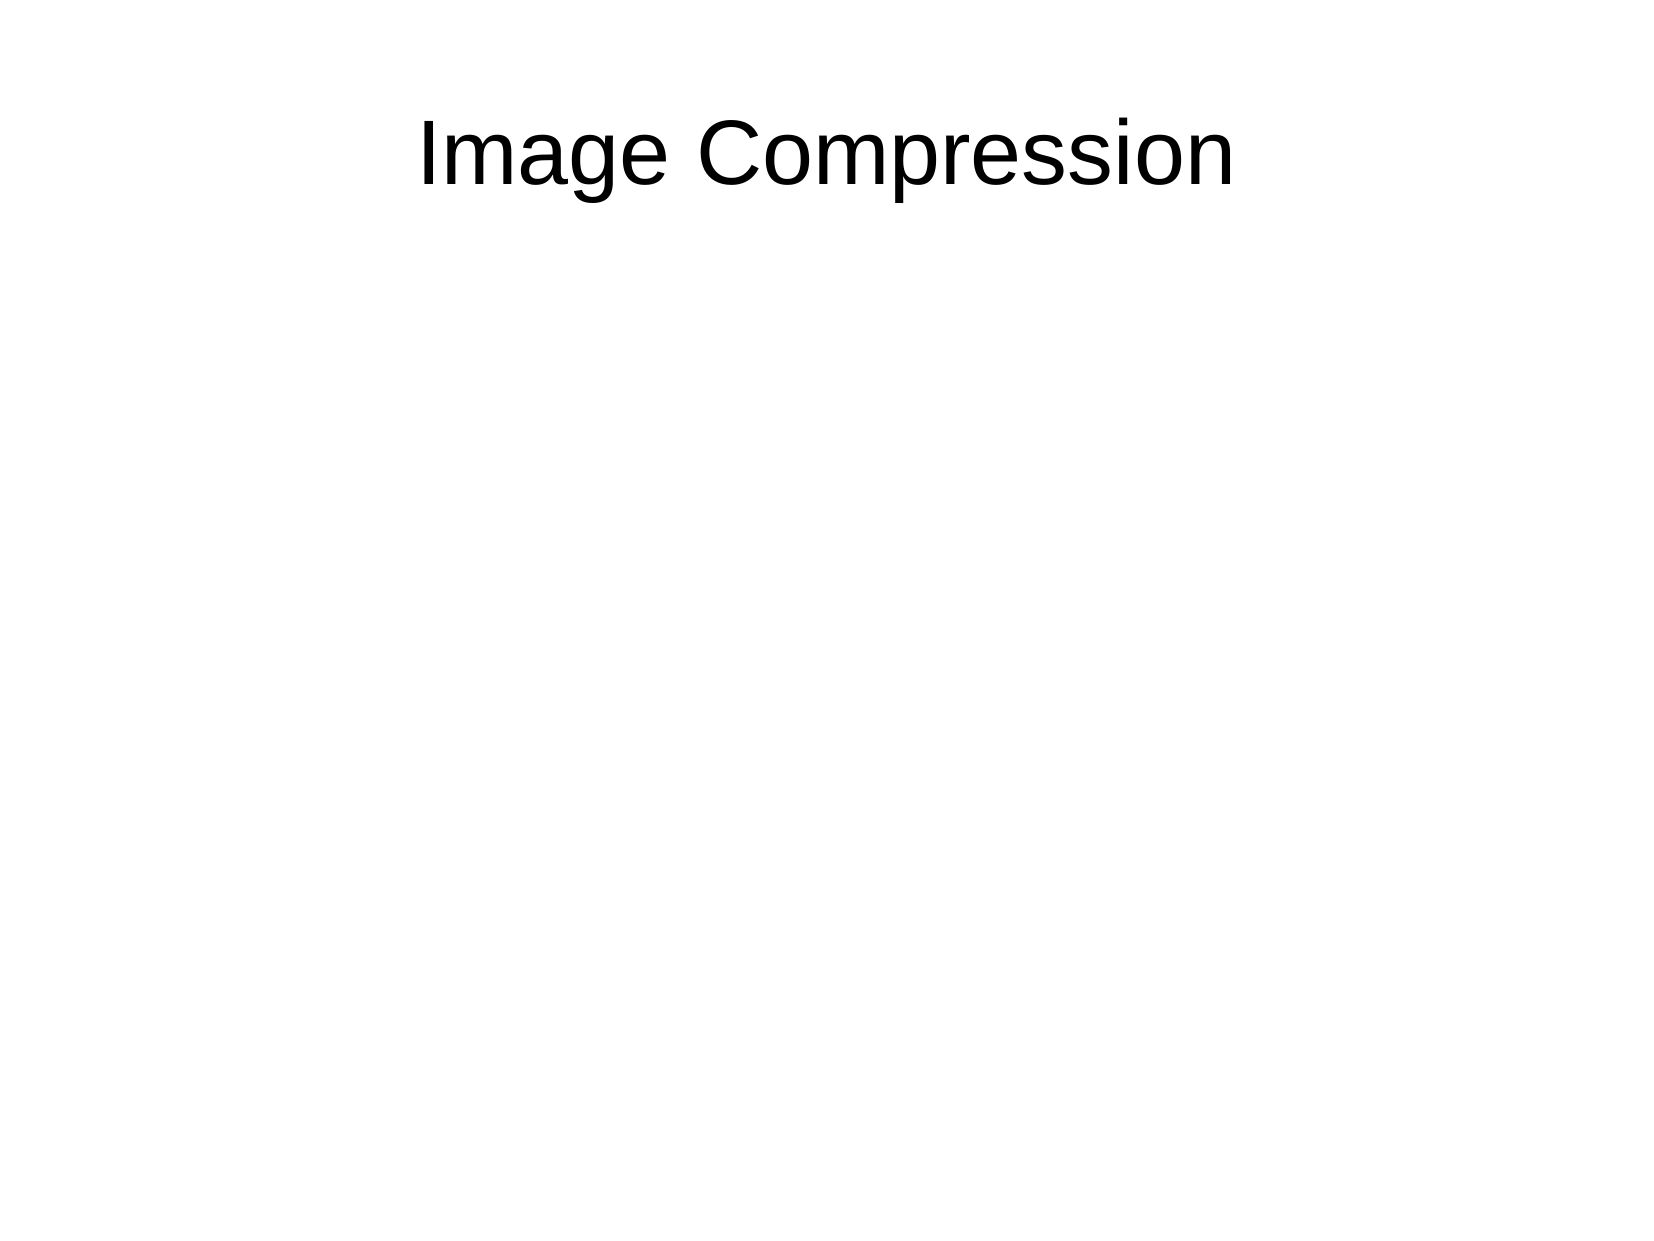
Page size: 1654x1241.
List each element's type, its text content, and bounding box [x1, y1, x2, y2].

title Image Compression [82, 49, 1571, 257]
